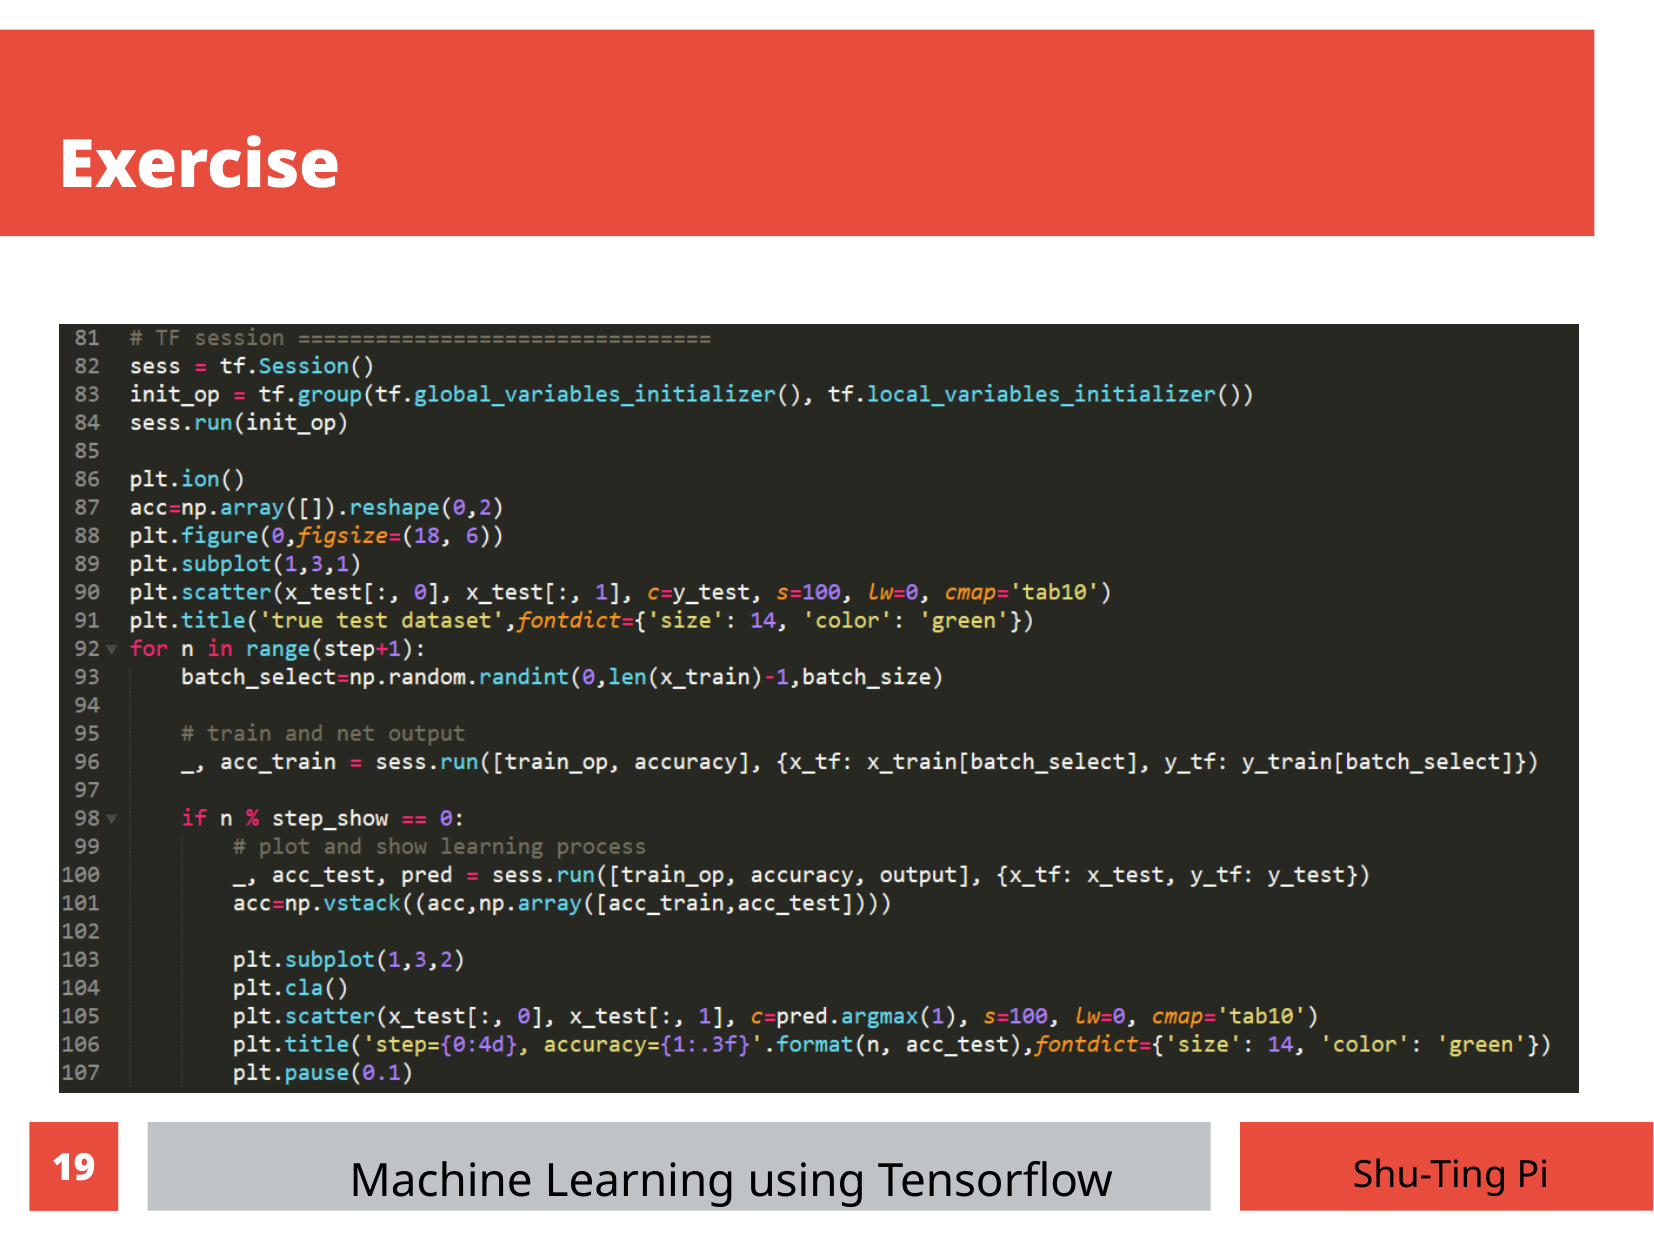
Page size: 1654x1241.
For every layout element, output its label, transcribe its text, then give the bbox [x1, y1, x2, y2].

text_box Shu-Ting Pi [1338, 1140, 1573, 1203]
title Exercise [59, 59, 1595, 207]
picture [59, 324, 1579, 1093]
text_box Machine Learning using Tensorflow [334, 1139, 1220, 1241]
